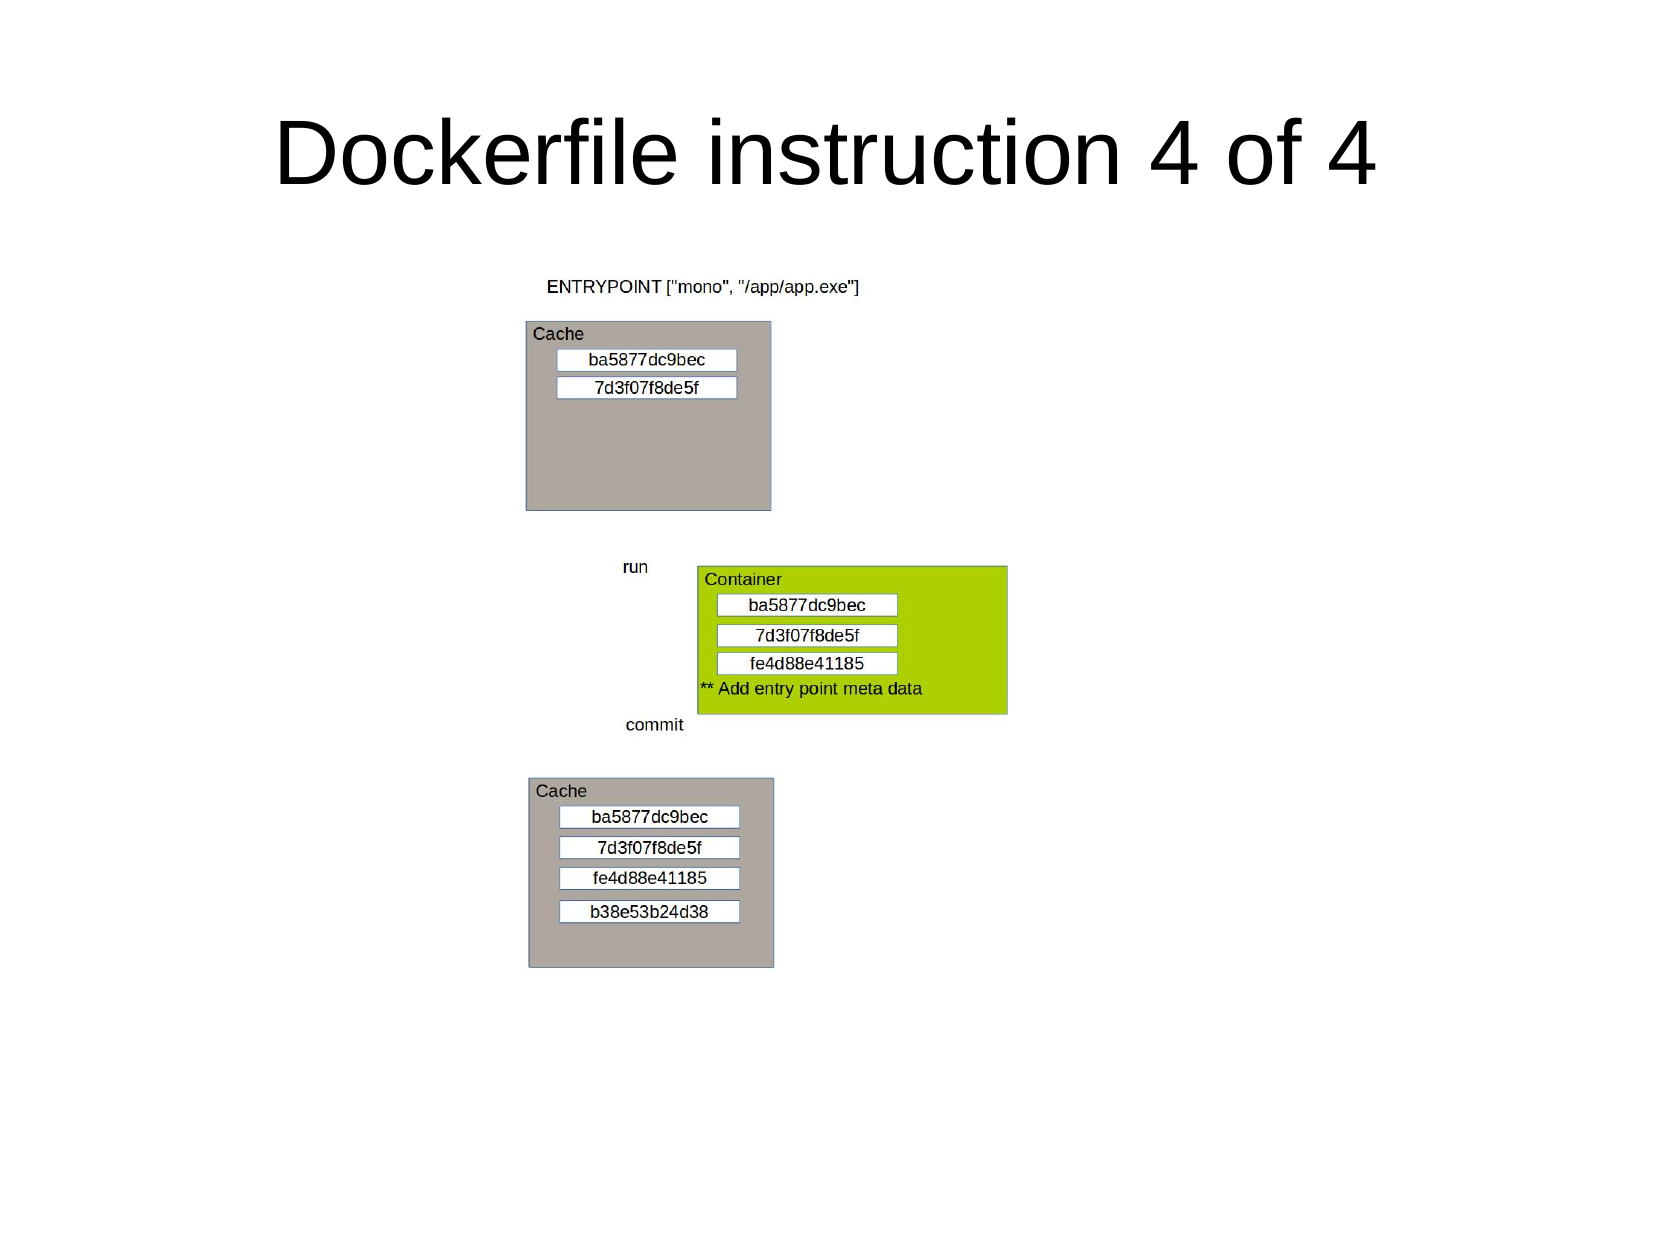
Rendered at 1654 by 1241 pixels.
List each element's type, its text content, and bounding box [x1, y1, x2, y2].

title Dockerfile instruction 4 of 4 [82, 49, 1571, 257]
picture [472, 206, 1063, 1034]
